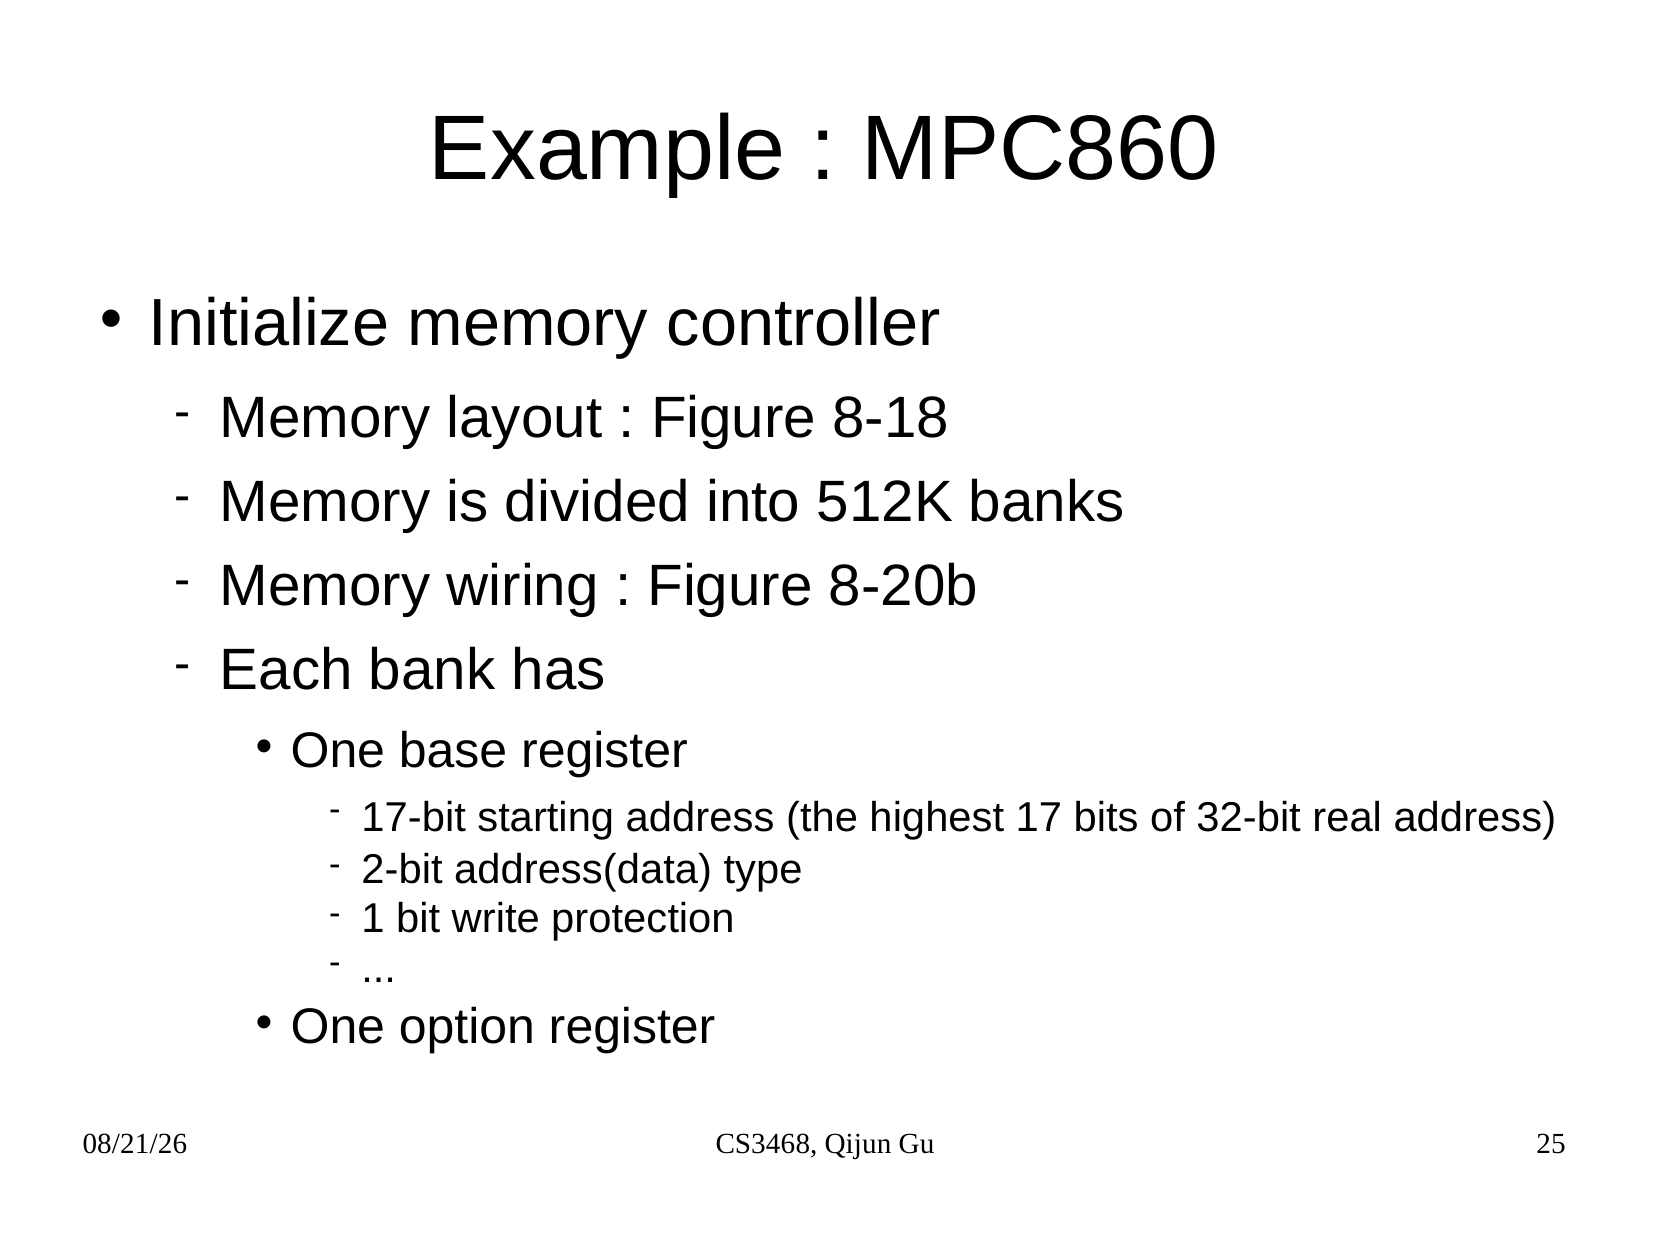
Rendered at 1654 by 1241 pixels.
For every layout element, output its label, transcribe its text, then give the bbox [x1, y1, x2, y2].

title Example : MPC860 [82, 56, 1567, 245]
list Initialize memory controller Memory layout : Figure 8-18 Memory is divided into 512K banks Memory wiring : Figure 8-20b Each bank has One base register 17-bit starting address (the highest 17 bits of 32-bit real address)‏ 2-bit address(data) type 1 bit write protection ... One option register [82, 290, 1567, 1090]
